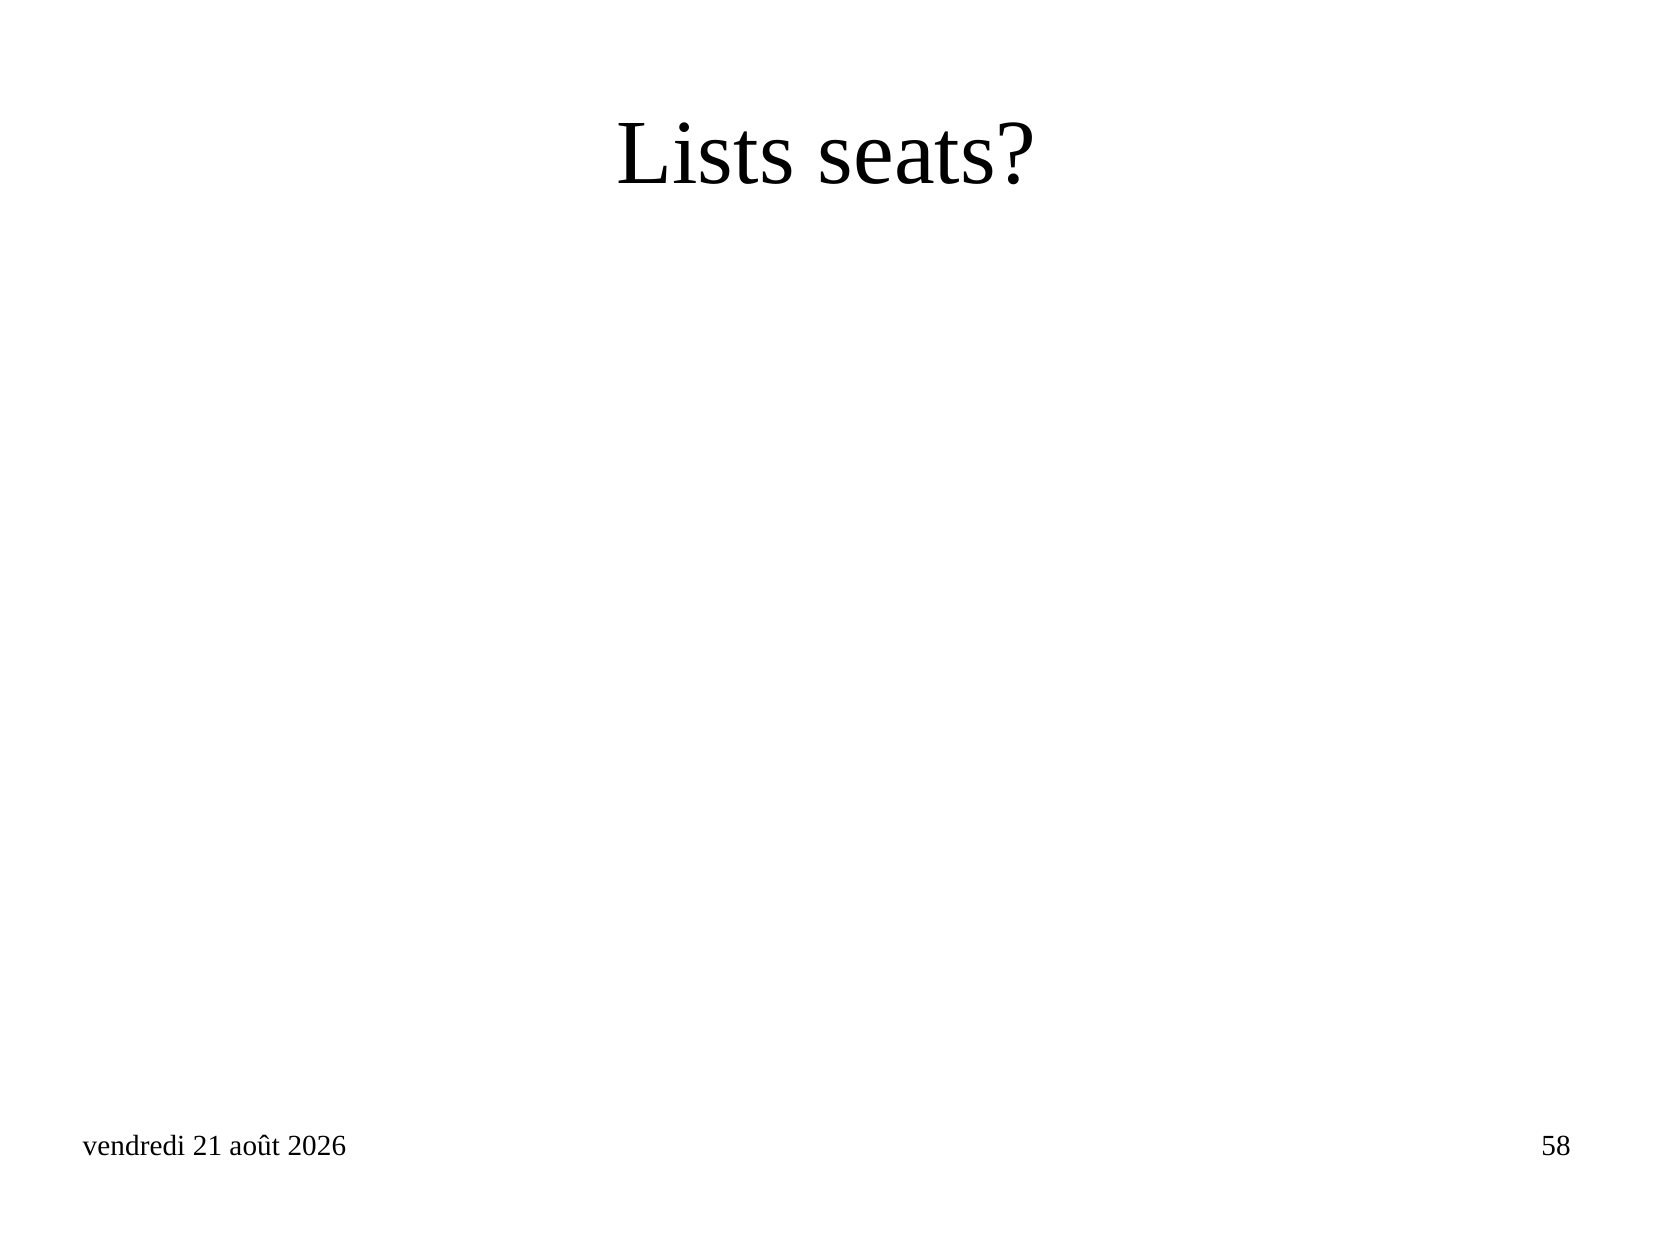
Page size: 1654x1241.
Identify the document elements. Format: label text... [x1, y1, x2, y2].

title Lists seats? [82, 49, 1571, 257]
